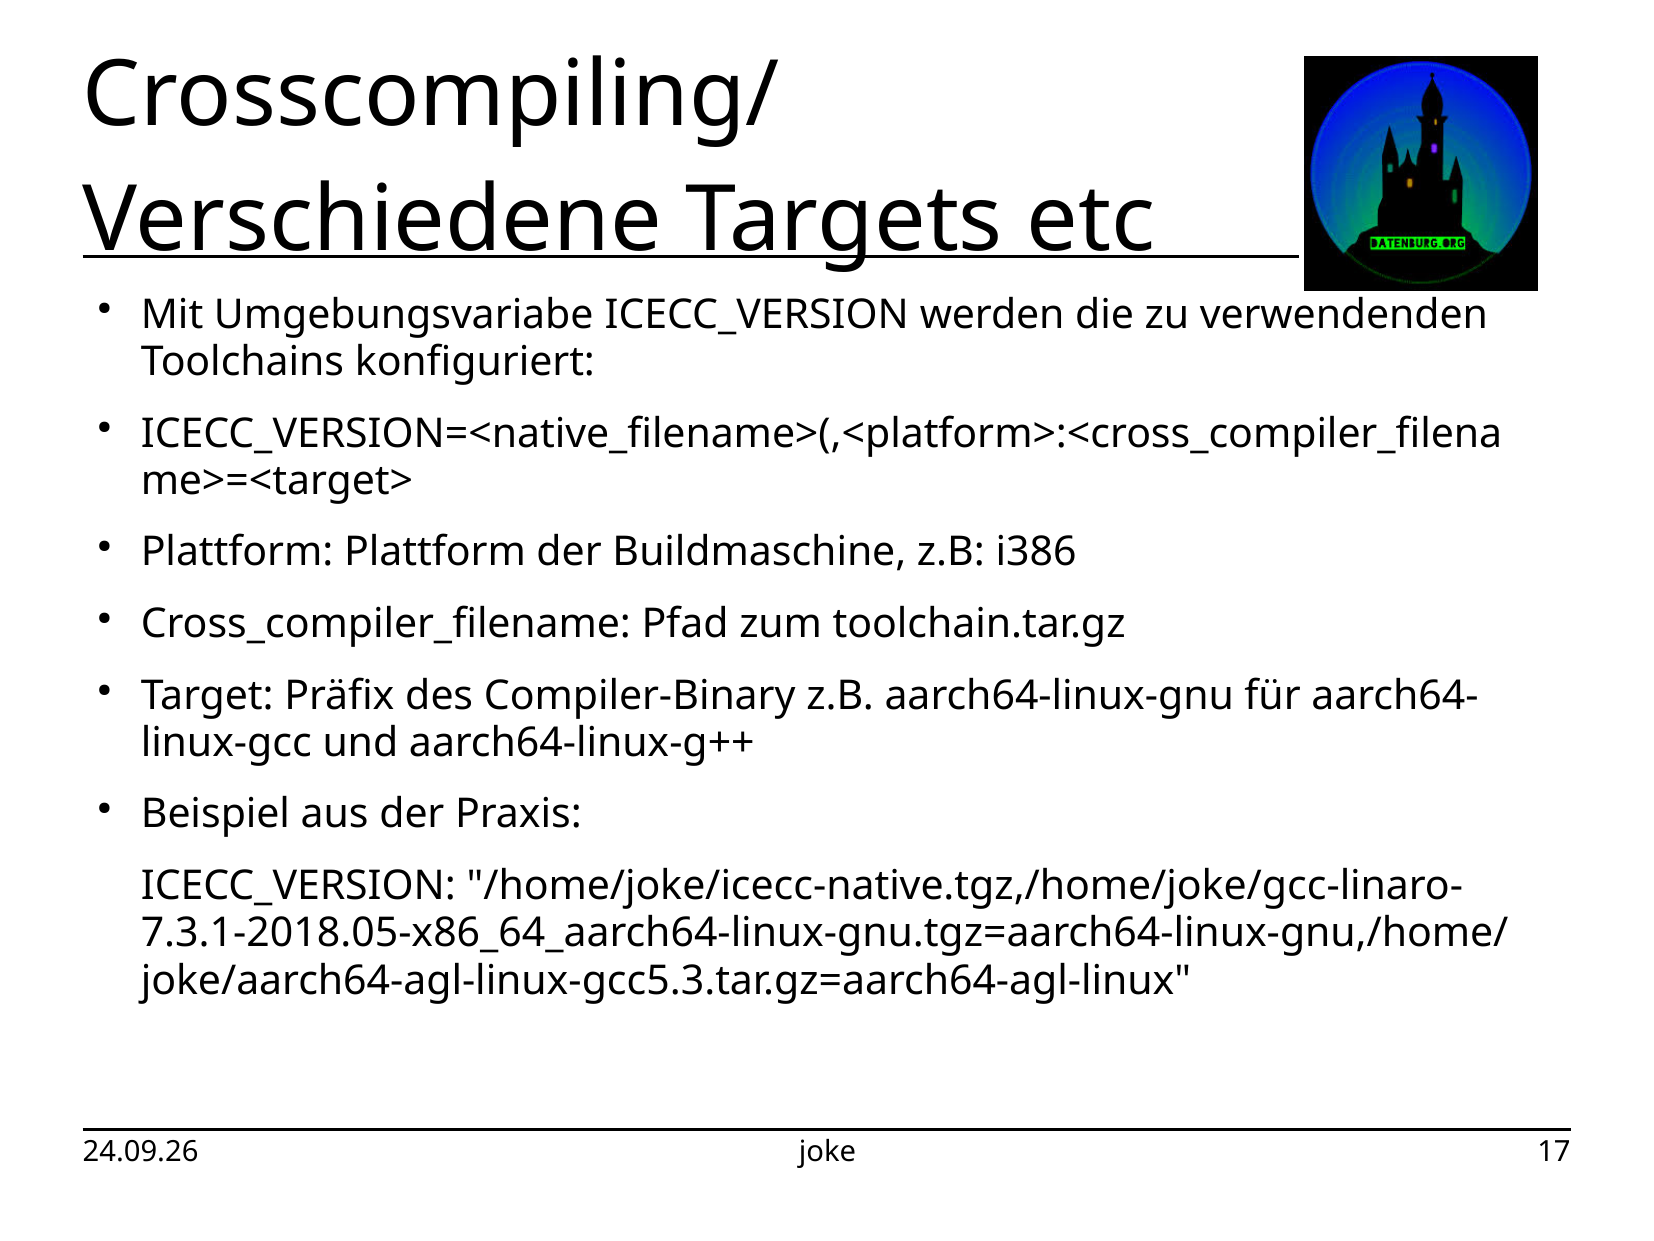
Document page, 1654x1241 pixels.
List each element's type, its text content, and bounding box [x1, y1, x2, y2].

title Crosscompiling/Verschiedene Targets etc [82, 49, 1300, 257]
picture [1304, 56, 1538, 290]
list Mit Umgebungsvariabe ICECC_VERSION werden die zu verwendenden Toolchains konfiguriert: ICECC_VERSION=<native_filename>(,<platform>:<cross_compiler_filename>=<target> Plattform: Plattform der Buildmaschine, z.B: i386 Cross_compiler_filename: Pfad zum toolchain.tar.gz Target: Präfix des Compiler-Binary z.B. aarch64-linux-gnu für aarch64-linux-gcc und aarch64-linux-g++ Beispiel aus der Praxis: ICECC_VERSION: "/home/joke/icecc-native.tgz,/home/joke/gcc-linaro-7.3.1-2018.05-x86_64_aarch64-linux-gnu.tgz=aarch64-linux-gnu,/home/joke/aarch64-agl-linux-gcc5.3.tar.gz=aarch64-agl-linux" [82, 290, 1538, 1010]
